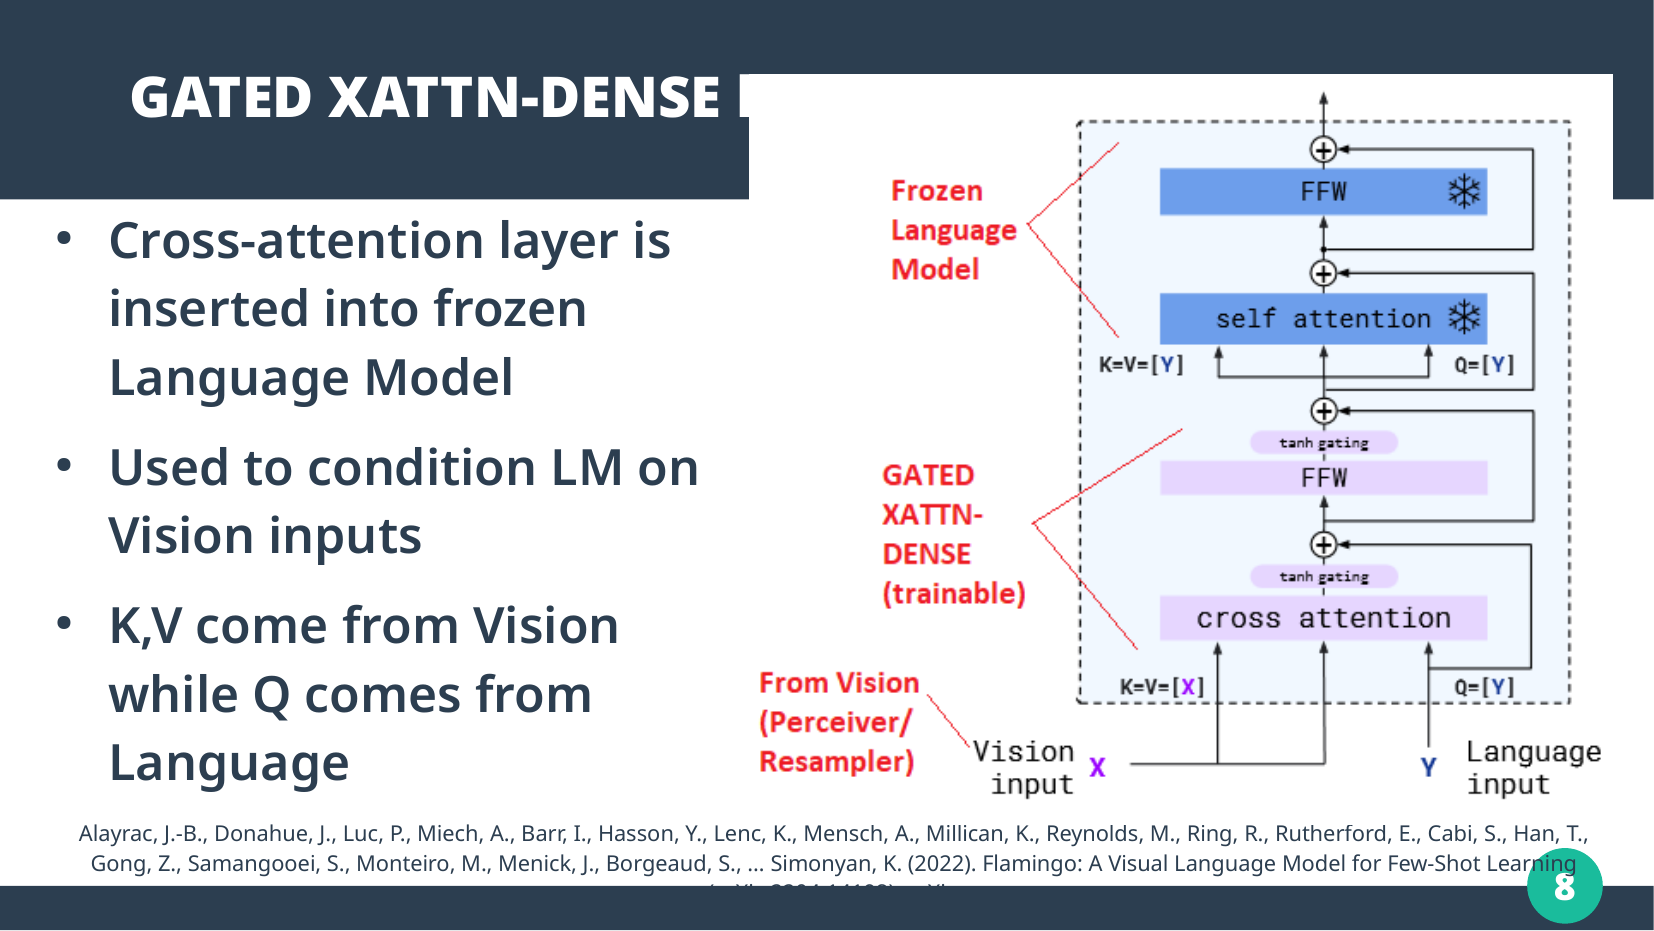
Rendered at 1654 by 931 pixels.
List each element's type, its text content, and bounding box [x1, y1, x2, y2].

text_box Alayrac, J.-B., Donahue, J., Luc, P., Miech, A., Barr, I., Hasson, Y., Lenc, K., Mensch, A., Millican, K., Reynolds, M., Ring, R., Rutherford, E., Cabi, S., Han, T., Gong, Z., Samangooei, S., Monteiro, M., Menick, J., Borgeaud, S., … Simonyan, K. (2022). Flamingo: A Visual Language Model for Few-Shot Learning (arXiv:2204.14198). arXiv. [37, 825, 1634, 901]
title GATED XATTN-DENSE layer [59, 37, 1595, 155]
list Cross-attention layer is inserted into frozen Language Model Used to condition LM on Vision inputs K,V come from Vision while Q comes from Language [37, 204, 713, 825]
picture [749, 74, 1613, 826]
